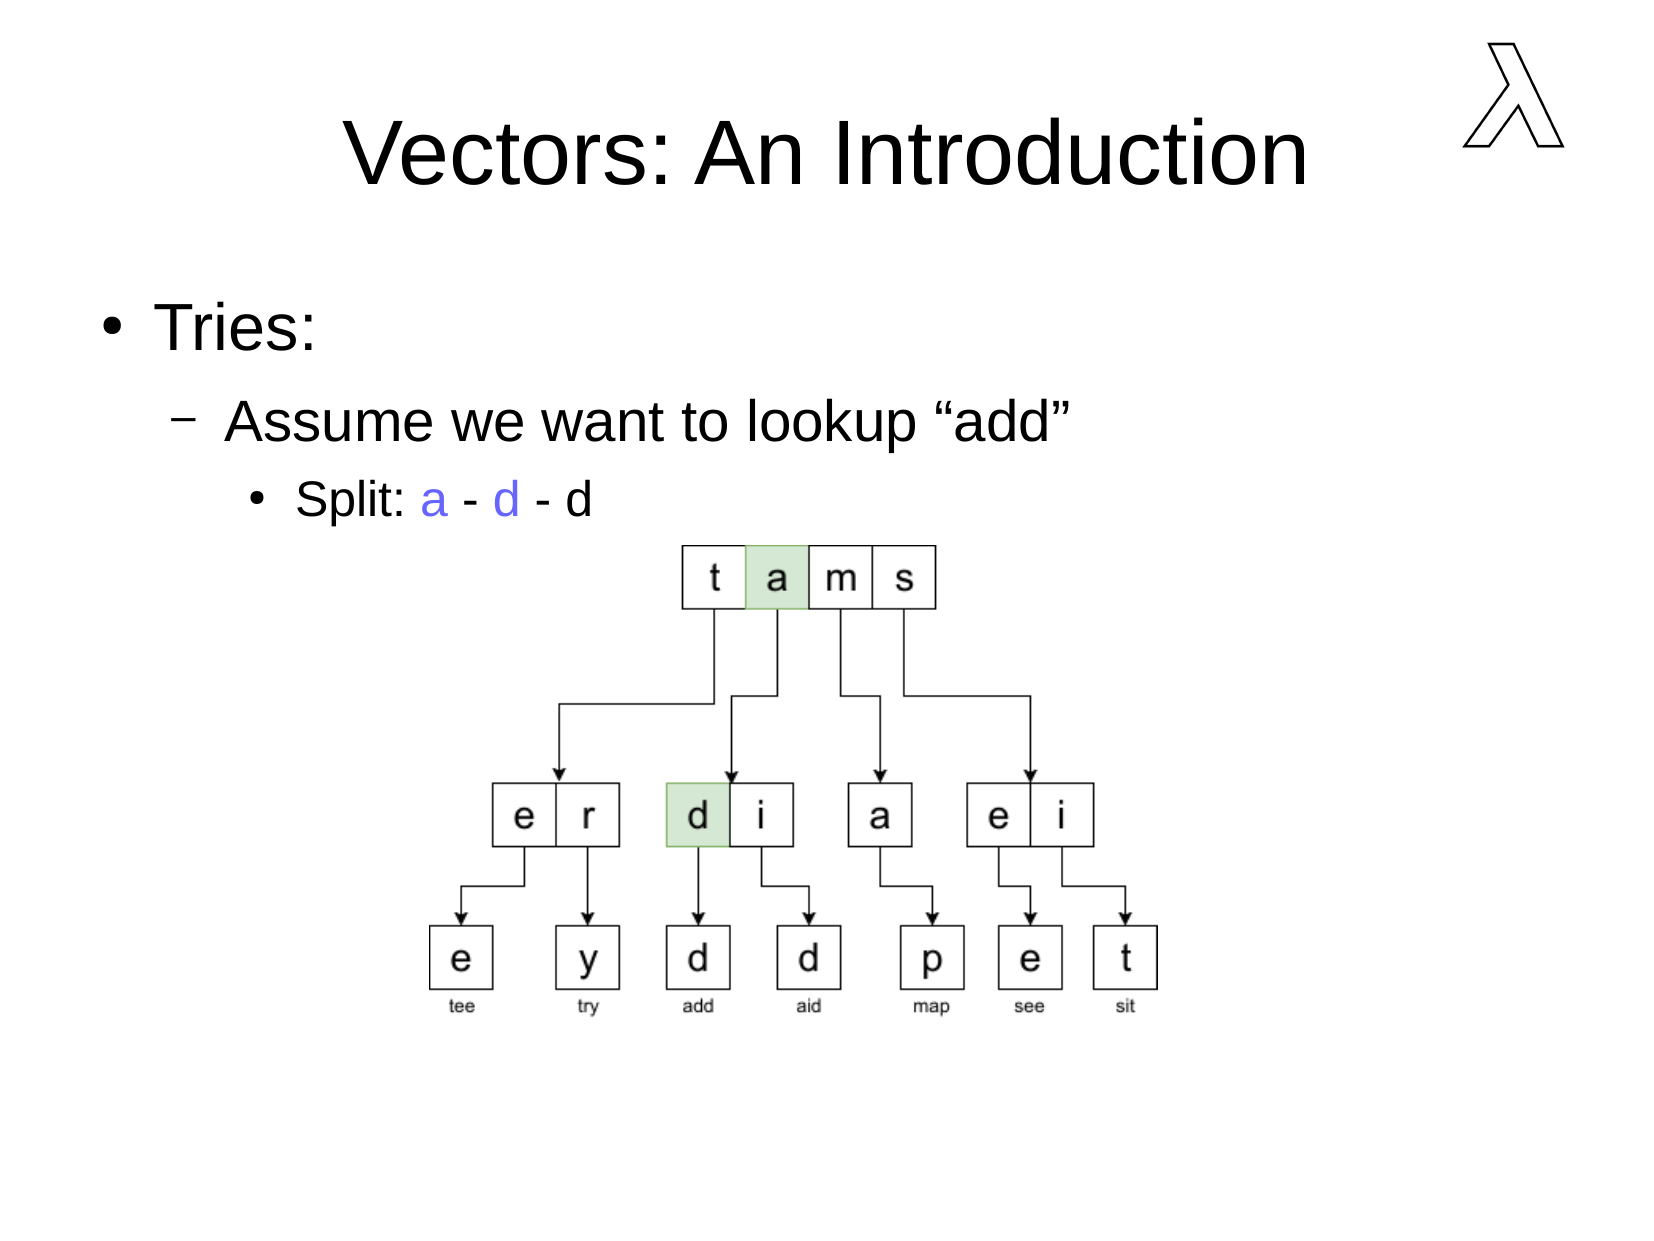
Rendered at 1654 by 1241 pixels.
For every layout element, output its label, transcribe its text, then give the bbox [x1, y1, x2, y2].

list Tries: Assume we want to lookup “add” Split: a - d - d [82, 290, 1571, 1010]
picture [1440, 40, 1587, 151]
picture [429, 545, 1158, 1022]
title Vectors: An Introduction [82, 49, 1571, 257]
